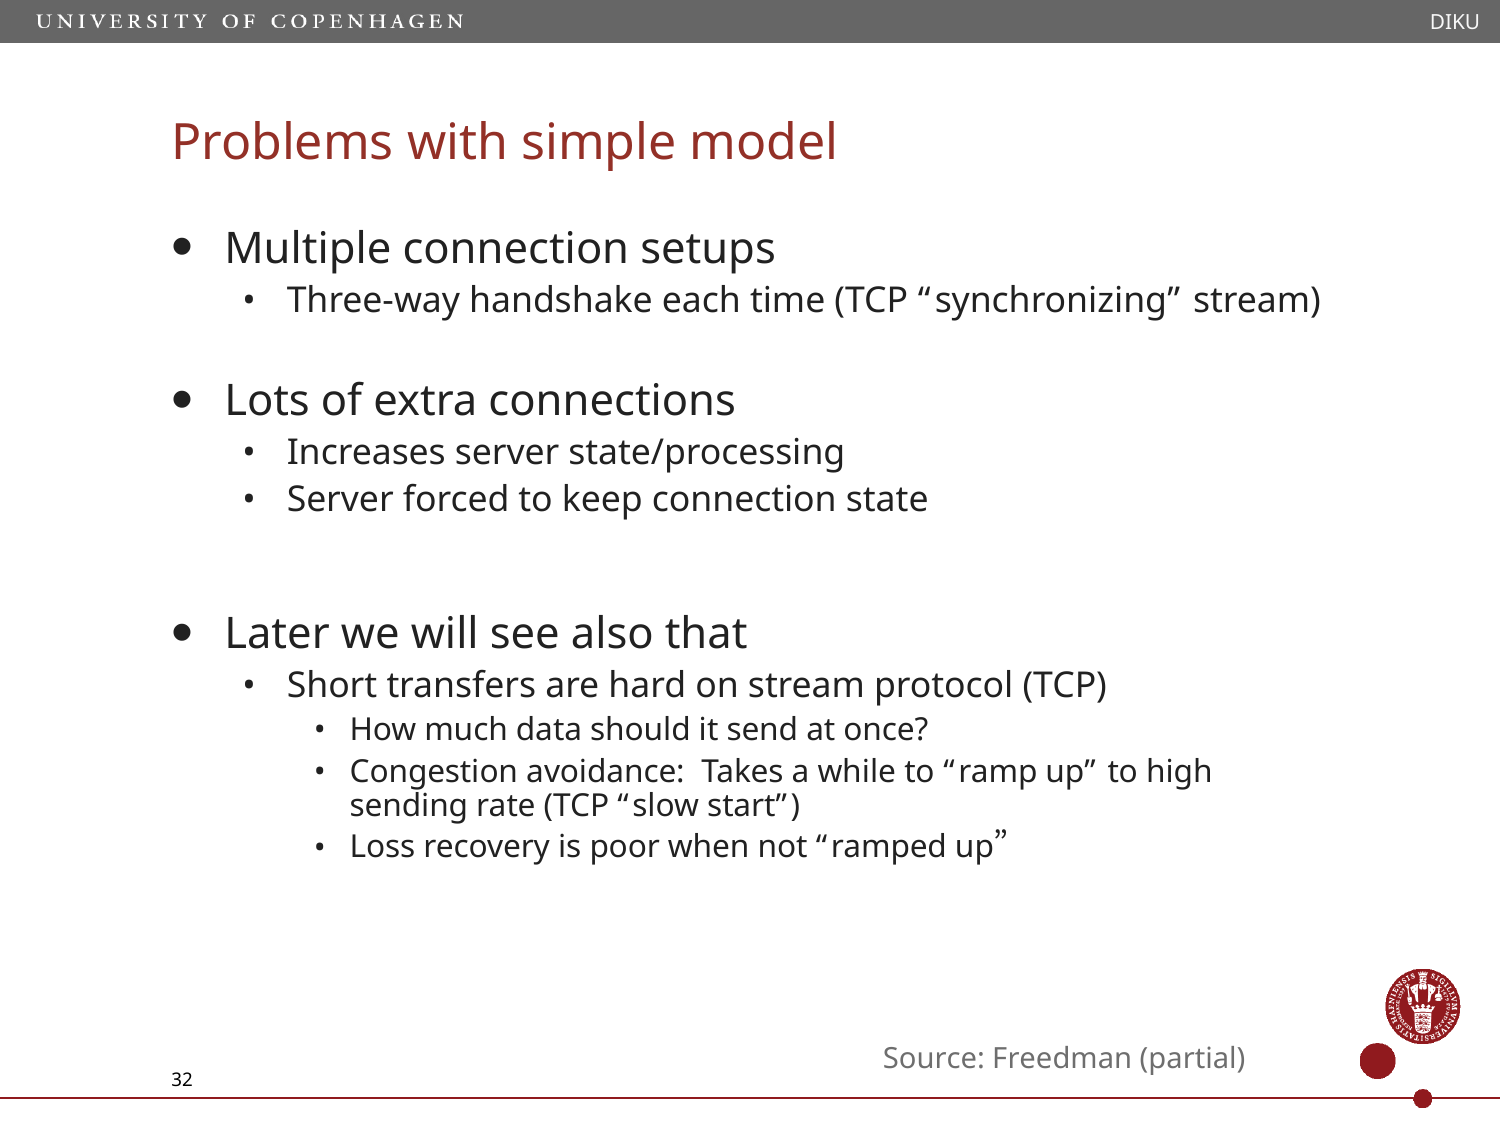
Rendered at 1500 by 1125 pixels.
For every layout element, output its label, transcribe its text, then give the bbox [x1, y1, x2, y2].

title Problems with simple model [171, 75, 1329, 171]
picture [0, 910, 1500, 1122]
text_box Source: Freedman (partial) [868, 1031, 1376, 1083]
list Multiple connection setups Three-way handshake each time (TCP “synchronizing” stream) Lots of extra connections Increases server state/processing Server forced to keep connection state Later we will see also that Short transfers are hard on stream protocol (TCP) How much data should it send at once? Congestion avoidance: Takes a while to “ramp up” to high sending rate (TCP “slow start”) Loss recovery is poor when not “ramped up” [171, 225, 1329, 900]
text_box <number> [171, 1067, 522, 1092]
text_box DIKU [469, 0, 1495, 43]
